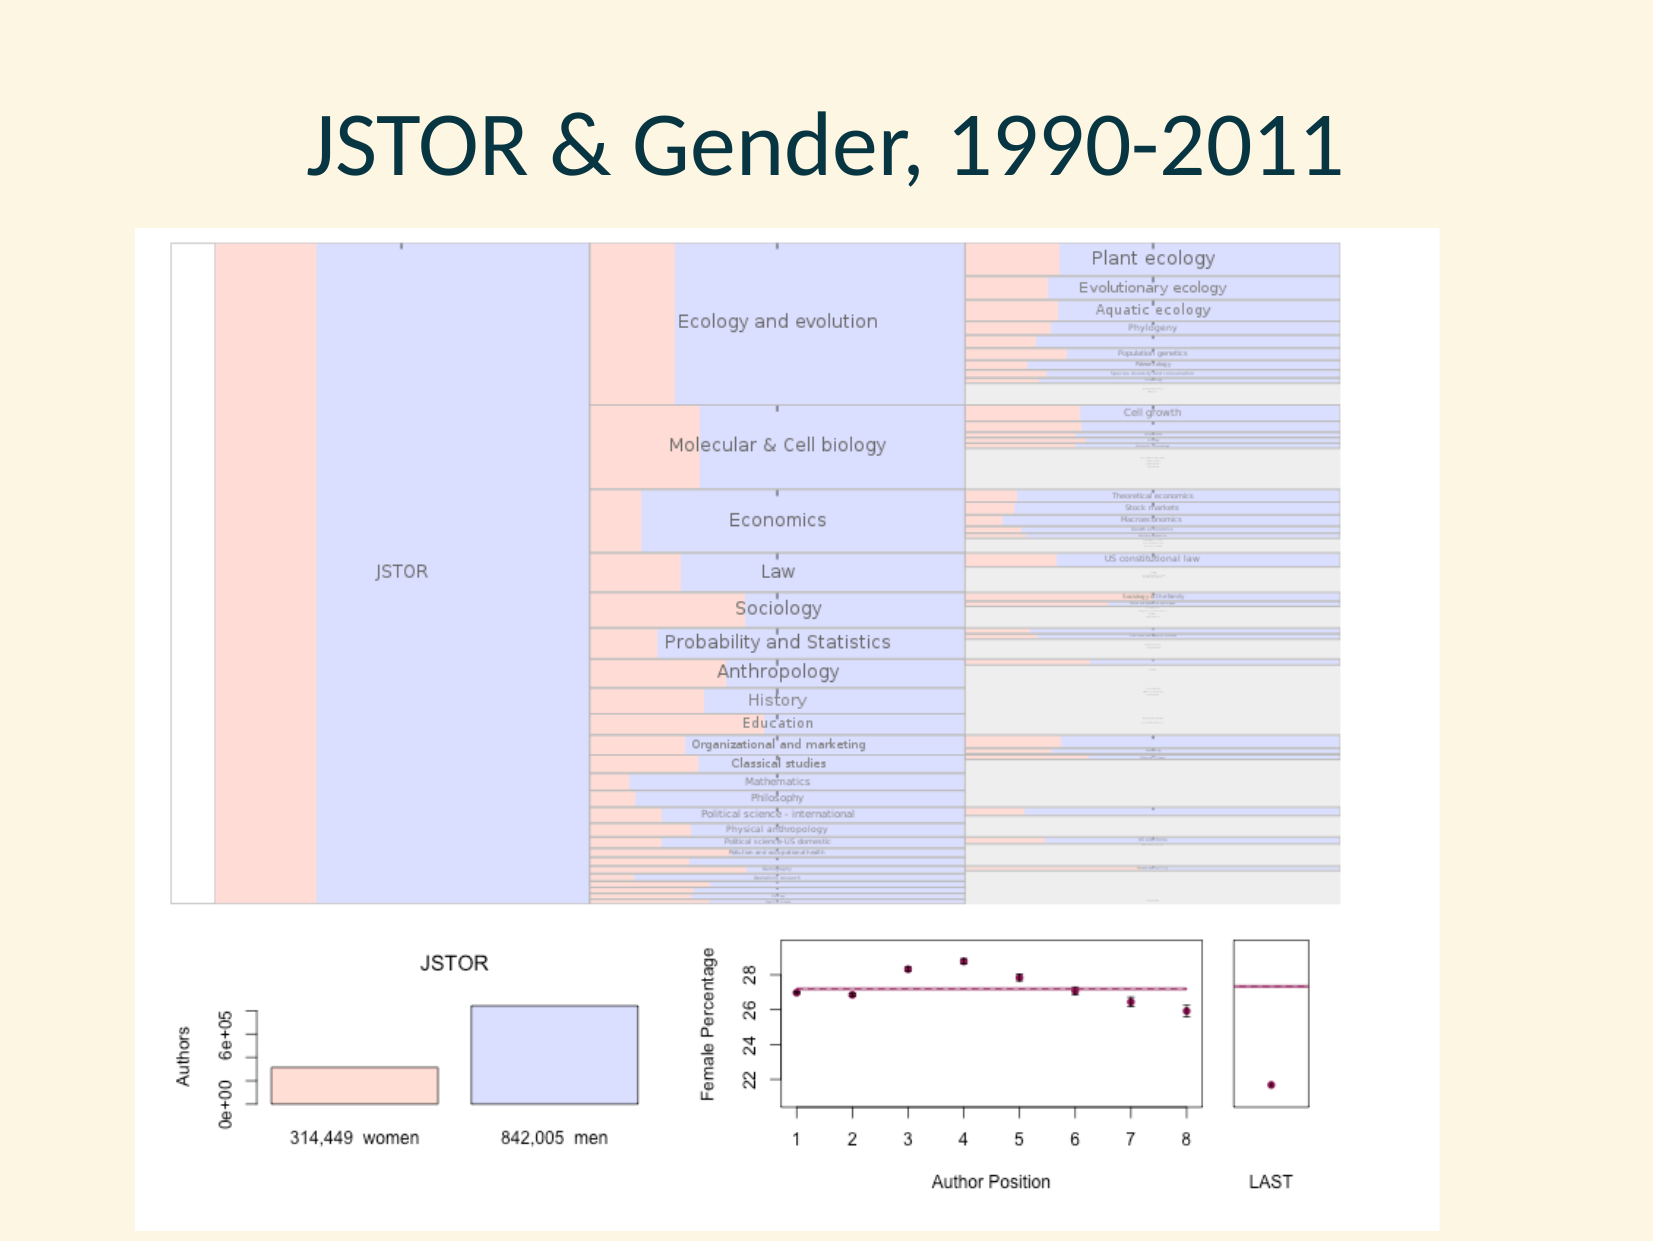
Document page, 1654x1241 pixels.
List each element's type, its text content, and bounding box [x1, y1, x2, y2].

title JSTOR & Gender, 1990-2011 [82, 49, 1571, 257]
picture [134, 228, 1440, 1231]
